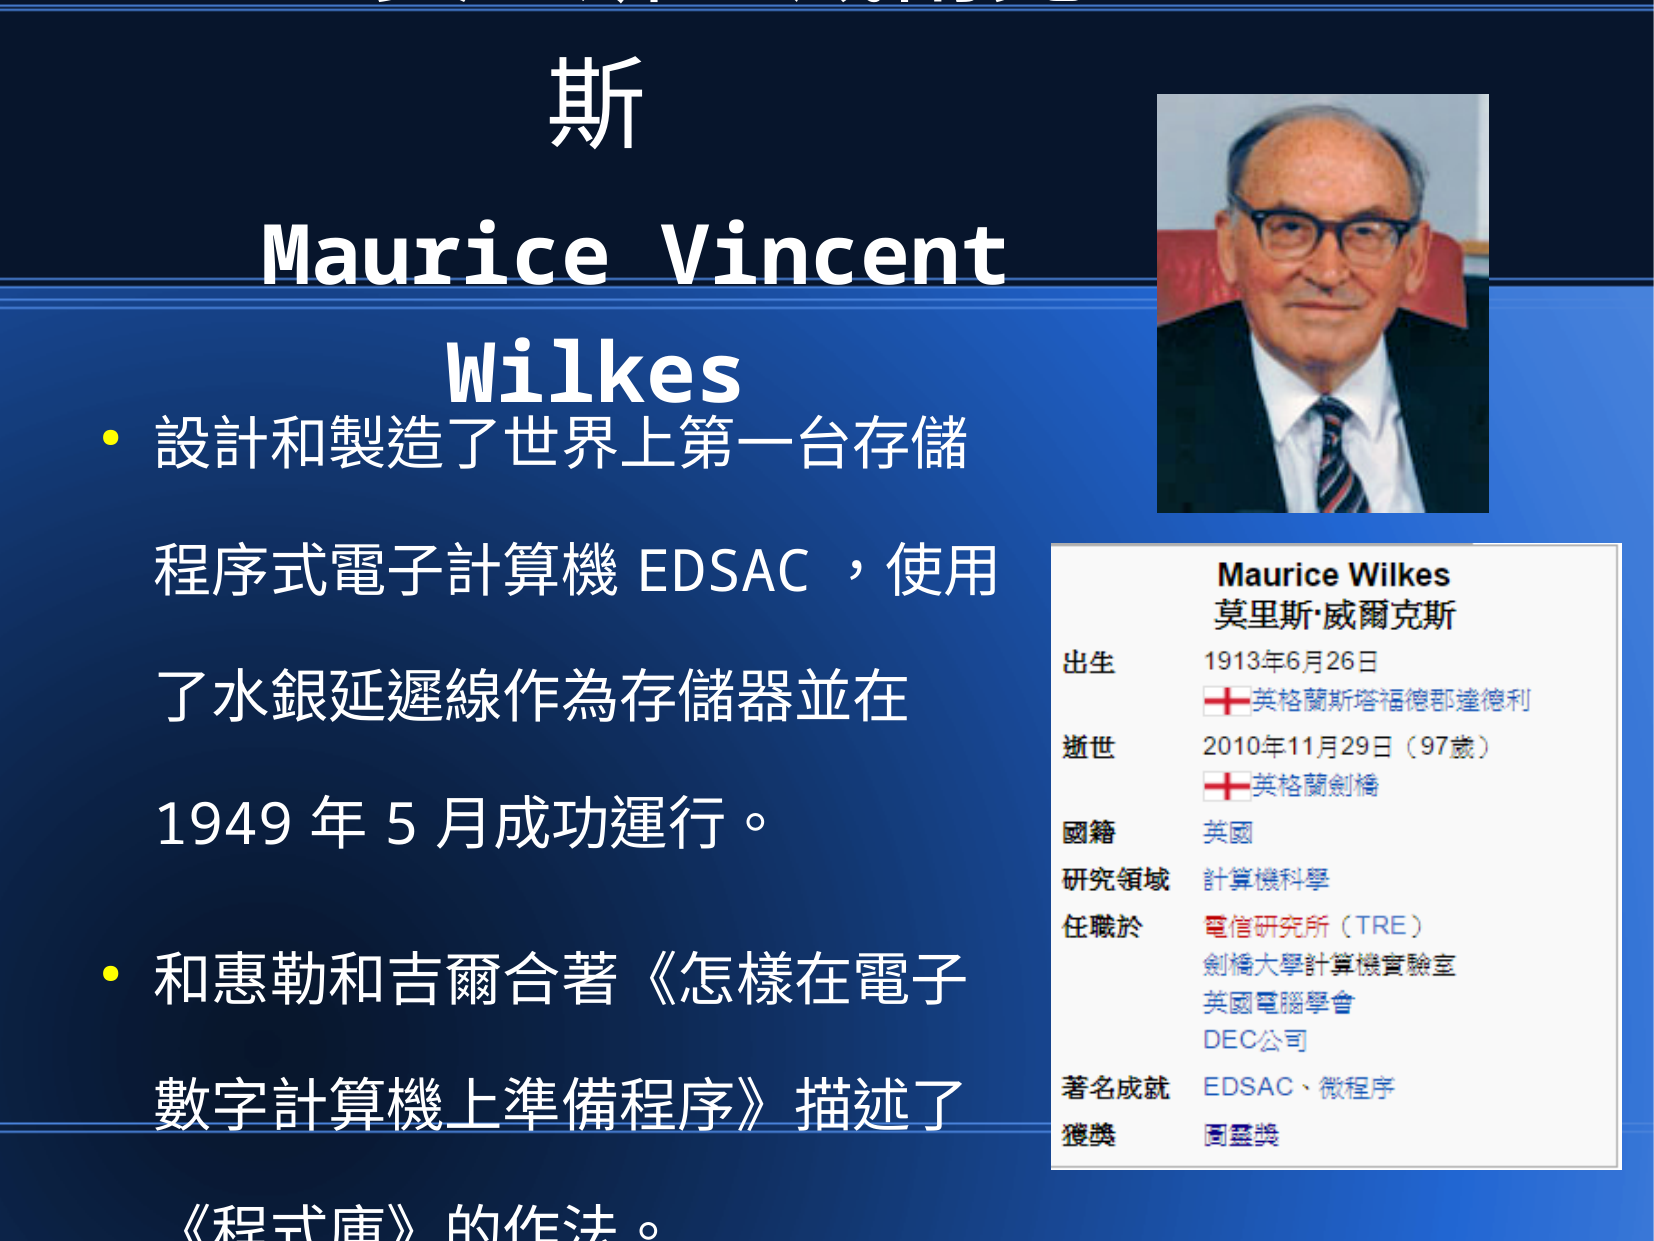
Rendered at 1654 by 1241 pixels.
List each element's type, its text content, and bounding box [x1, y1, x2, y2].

list 設計和製造了世界上第一台存儲程序式電子計算機EDSAC，使用了水銀延遲線作為存儲器並在1949年5月成功運行。 和惠勒和吉爾合著《怎樣在電子數字計算機上準備程序》描述了《程式庫》的作法。 [82, 355, 1016, 1111]
picture [363, 1228, 375, 1233]
picture [348, 1235, 359, 1240]
picture [348, 1228, 359, 1233]
picture [363, 1235, 375, 1240]
picture [0, 0, 1654, 1241]
title 1967莫里斯·威爾克斯 Maurice Vincent Wilkes [82, 17, 1111, 288]
picture [453, 1217, 465, 1230]
picture [453, 1233, 465, 1241]
